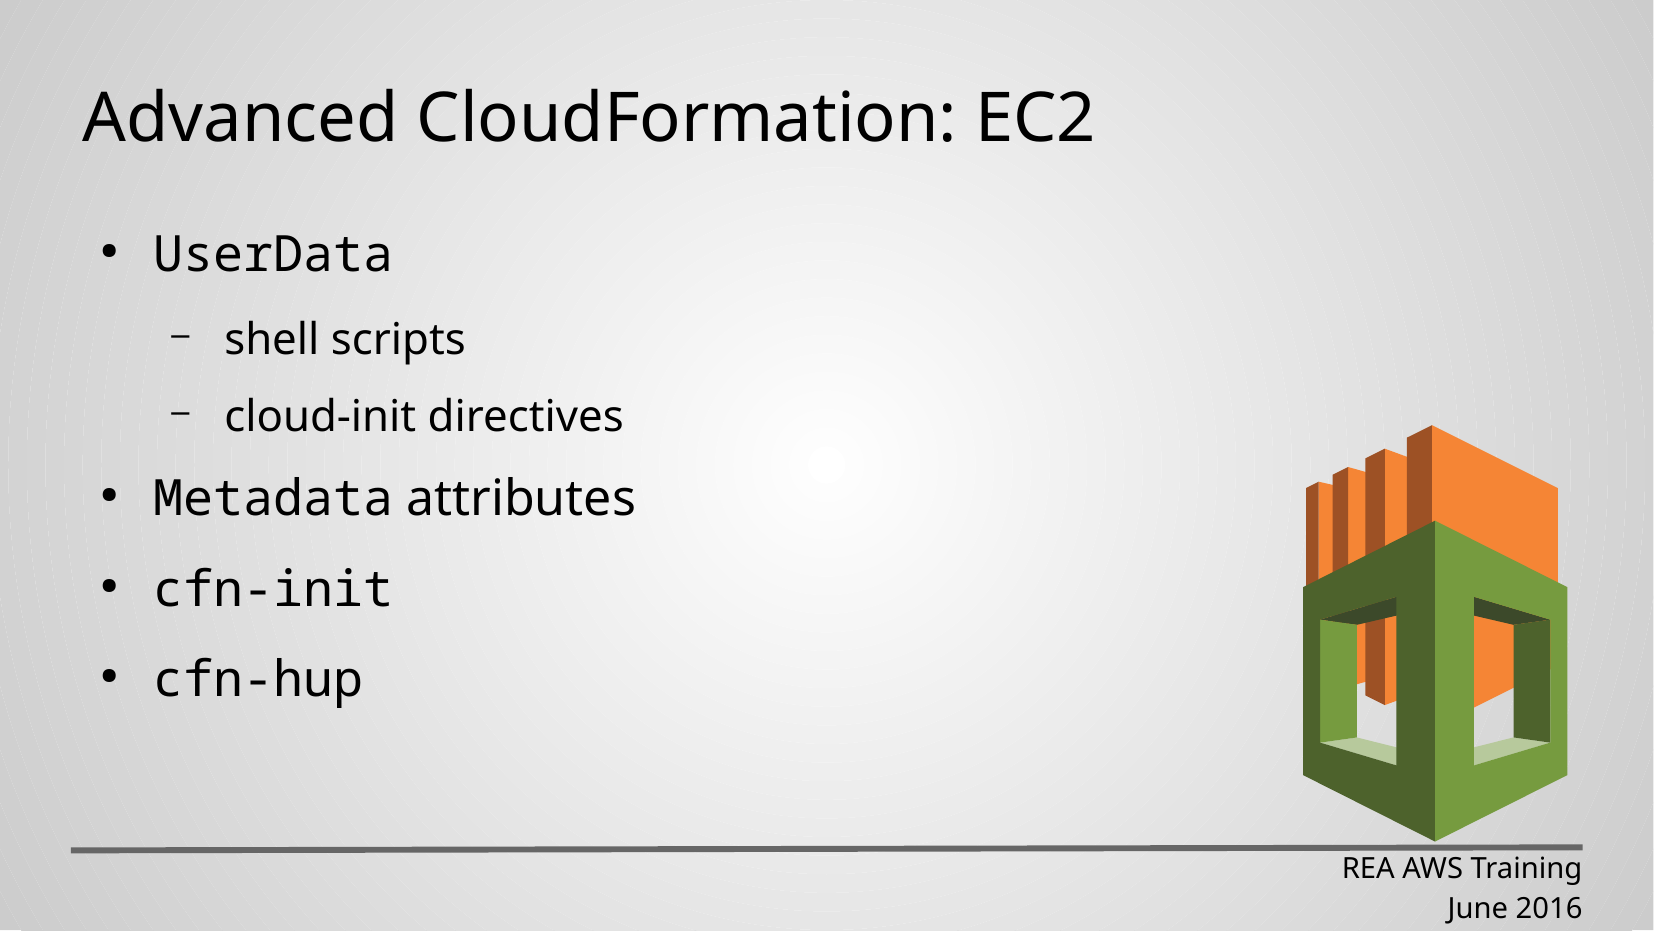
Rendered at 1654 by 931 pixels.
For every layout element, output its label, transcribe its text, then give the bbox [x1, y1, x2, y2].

list UserData shell scripts cloud-init directives Metadata attributes cfn-init cfn-hup [82, 217, 1571, 827]
picture [1299, 420, 1571, 846]
title Advanced CloudFormation: EC2 [82, 37, 1571, 193]
